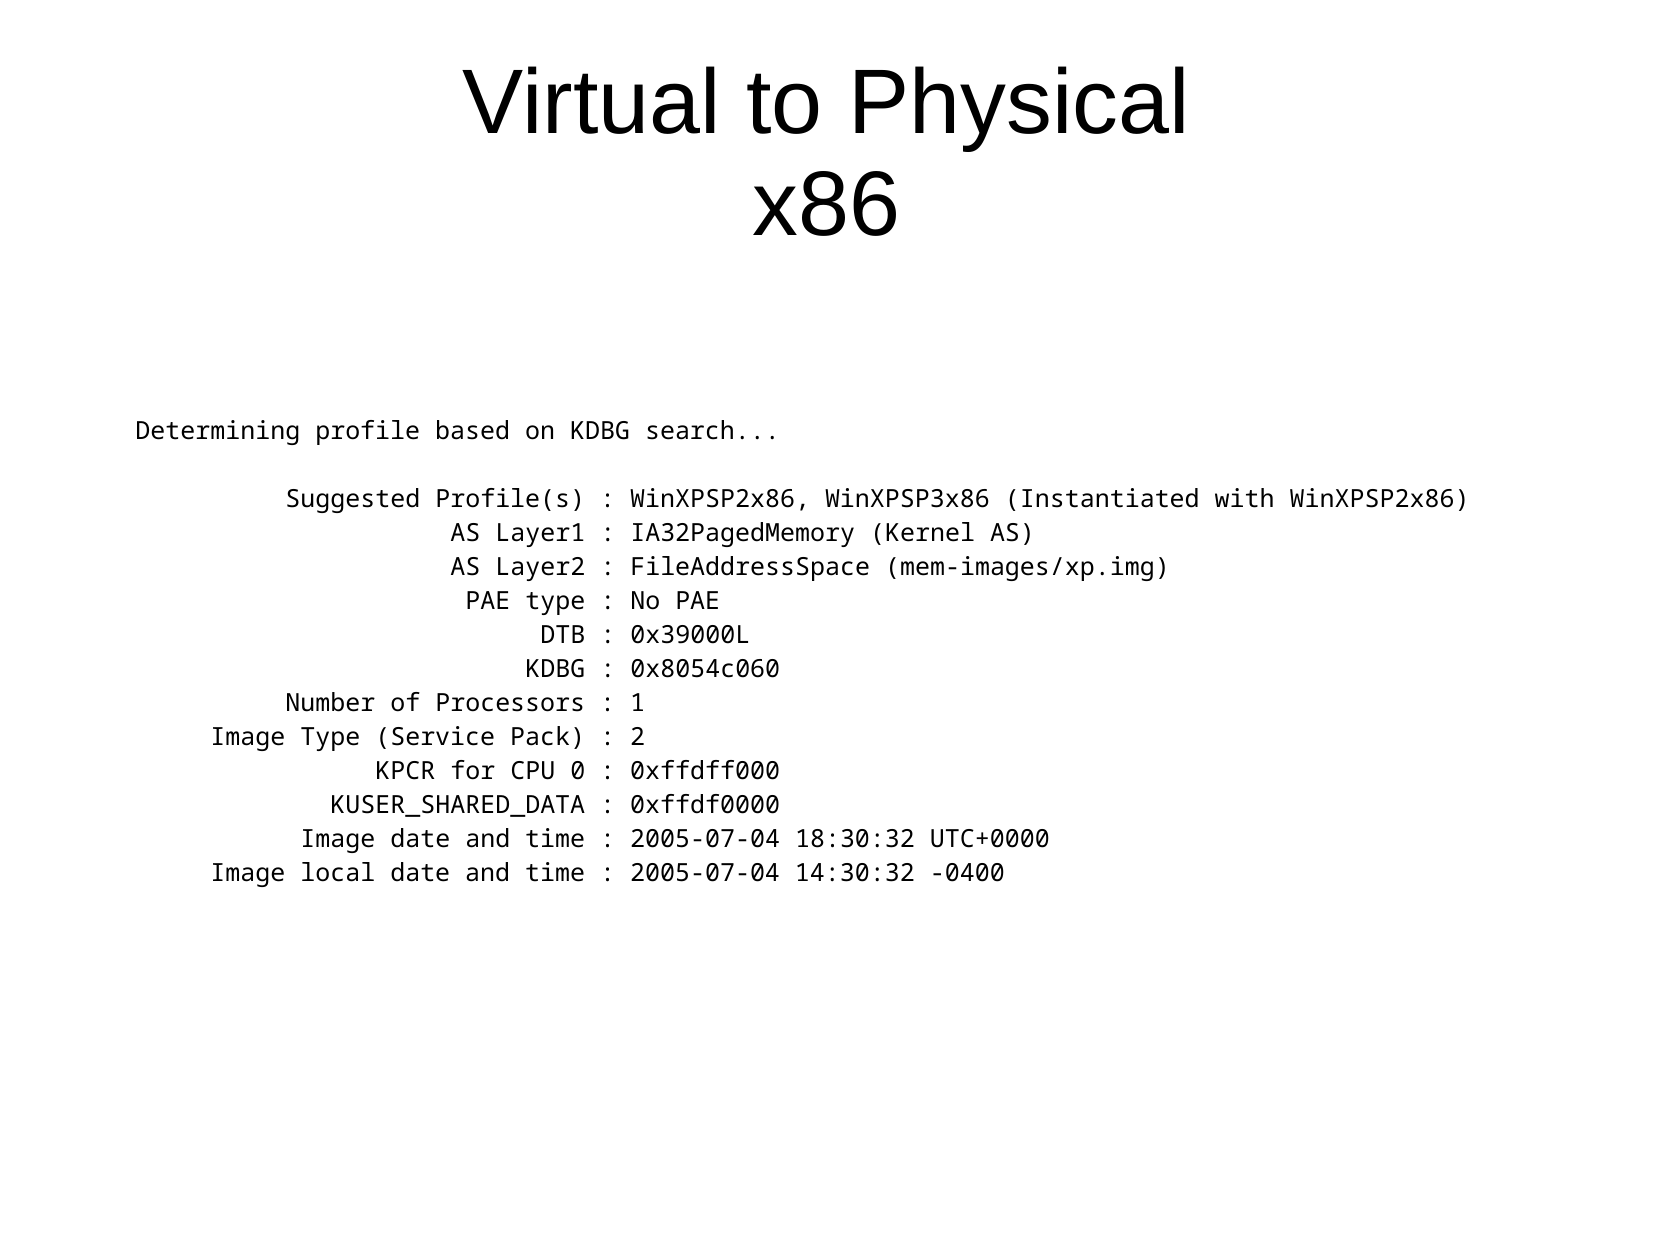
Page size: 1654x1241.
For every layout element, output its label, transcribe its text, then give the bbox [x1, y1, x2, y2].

text_box Determining profile based on KDBG search... Suggested Profile(s) : WinXPSP2x86, WinXPSP3x86 (Instantiated with WinXPSP2x86) AS Layer1 : IA32PagedMemory (Kernel AS) AS Layer2 : FileAddressSpace (mem-images/xp.img) PAE type : No PAE DTB : 0x39000L KDBG : 0x8054c060 Number of Processors : 1 Image Type (Service Pack) : 2 KPCR for CPU 0 : 0xffdff000 KUSER_SHARED_DATA : 0xffdf0000 Image date and time : 2005-07-04 18:30:32 UTC+0000 Image local date and time : 2005-07-04 14:30:32 -0400 [120, 405, 1486, 809]
title Virtual to Physical x86 [82, 49, 1571, 257]
